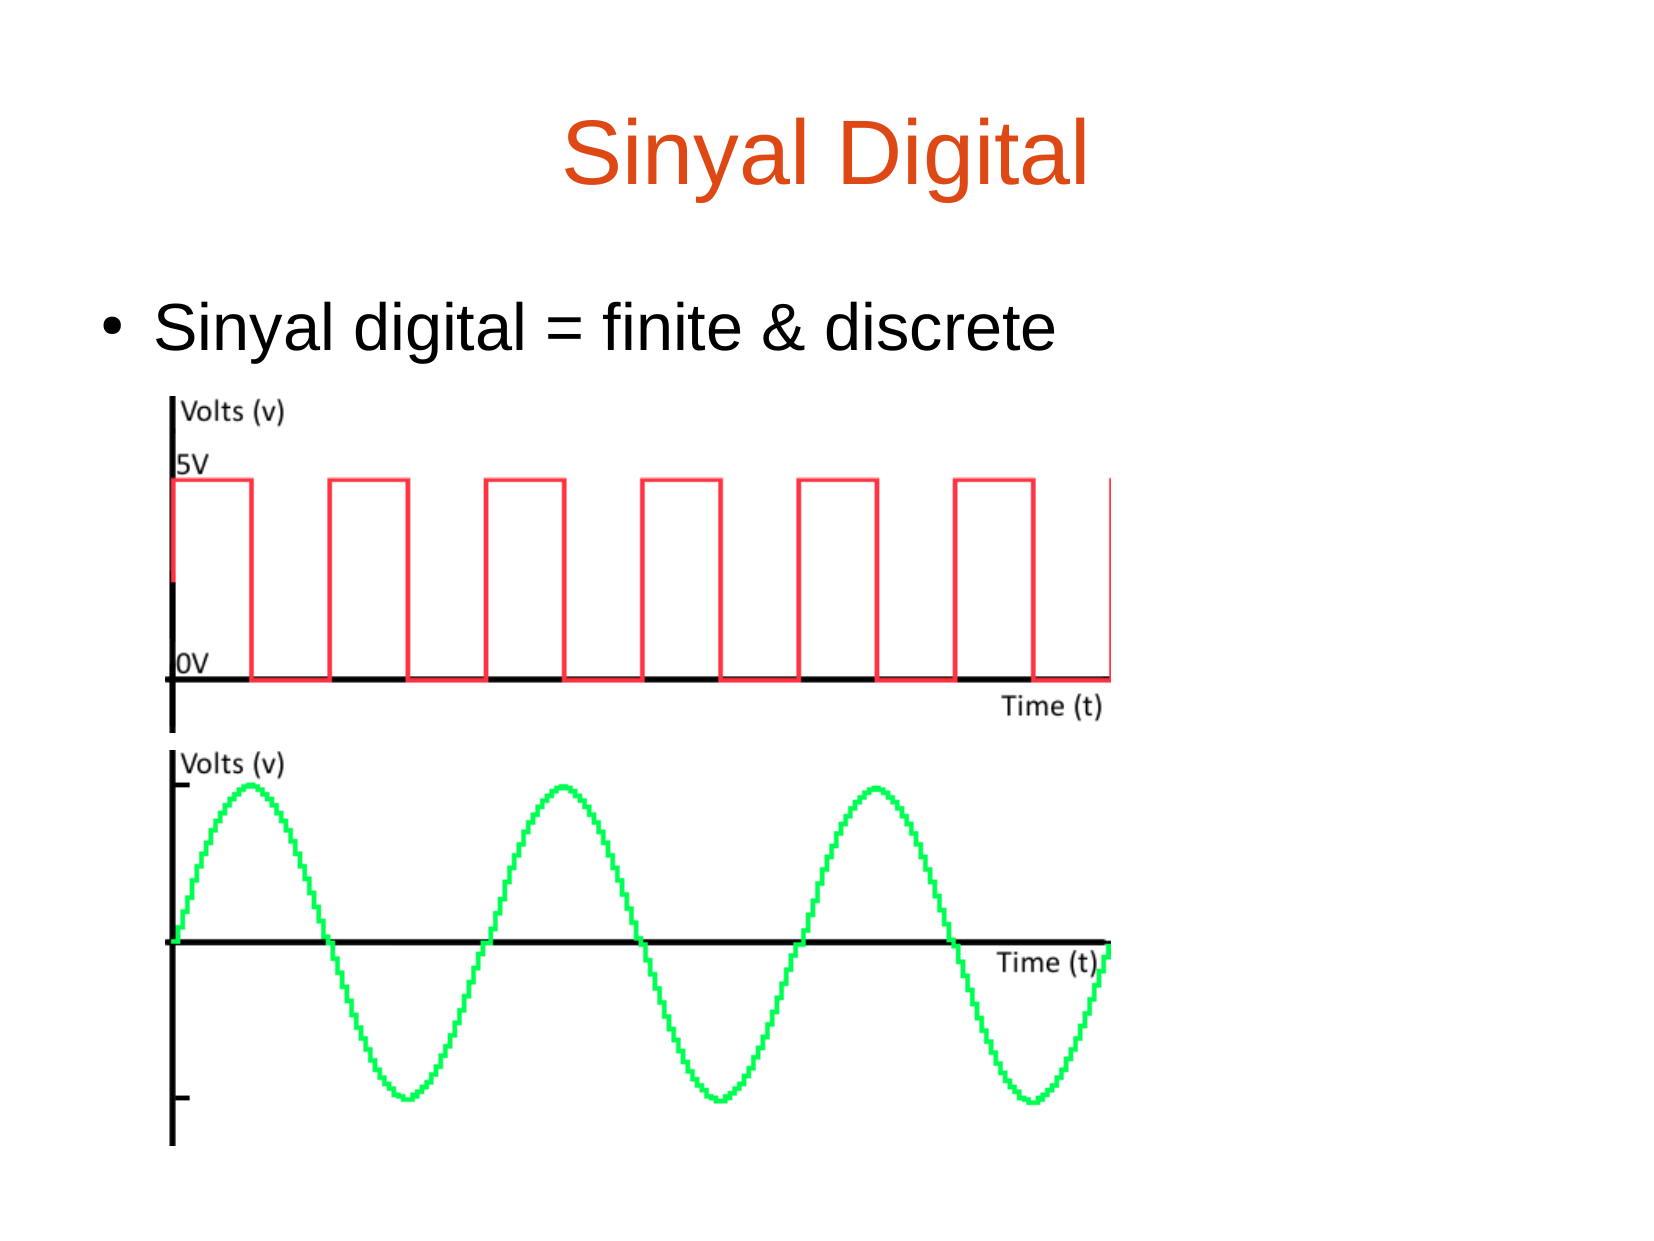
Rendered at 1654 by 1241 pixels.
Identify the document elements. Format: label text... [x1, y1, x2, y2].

list Sinyal digital = finite & discrete [82, 290, 1571, 1010]
title Sinyal Digital [82, 49, 1571, 257]
picture [165, 750, 1111, 1146]
picture [165, 396, 1111, 733]
